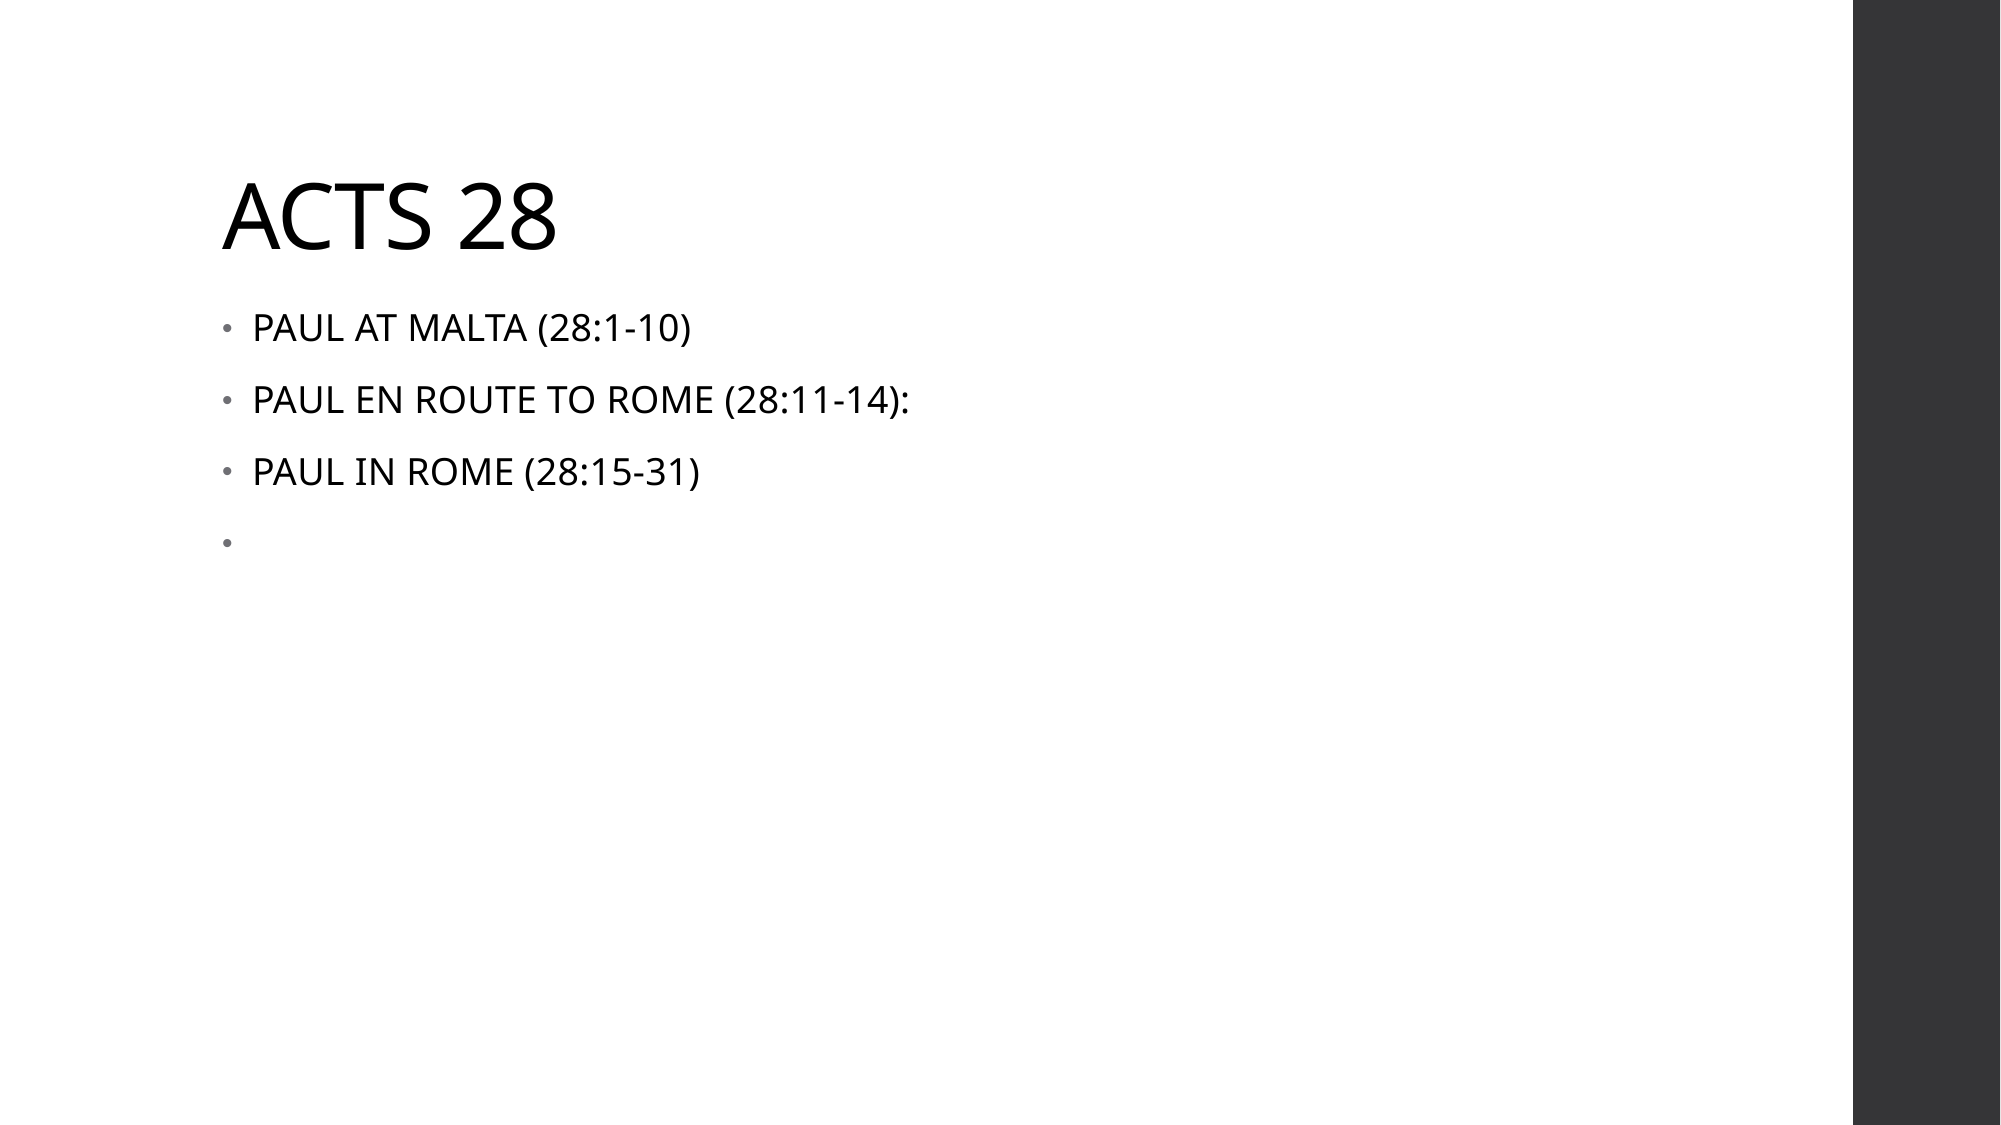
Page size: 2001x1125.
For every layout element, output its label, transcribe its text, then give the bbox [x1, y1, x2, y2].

title ACTS 28 [206, 60, 1797, 278]
list PAUL AT MALTA (28:1-10) PAUL EN ROUTE TO ROME (28:11-14): PAUL IN ROME (28:15-31) [206, 299, 1617, 1014]
